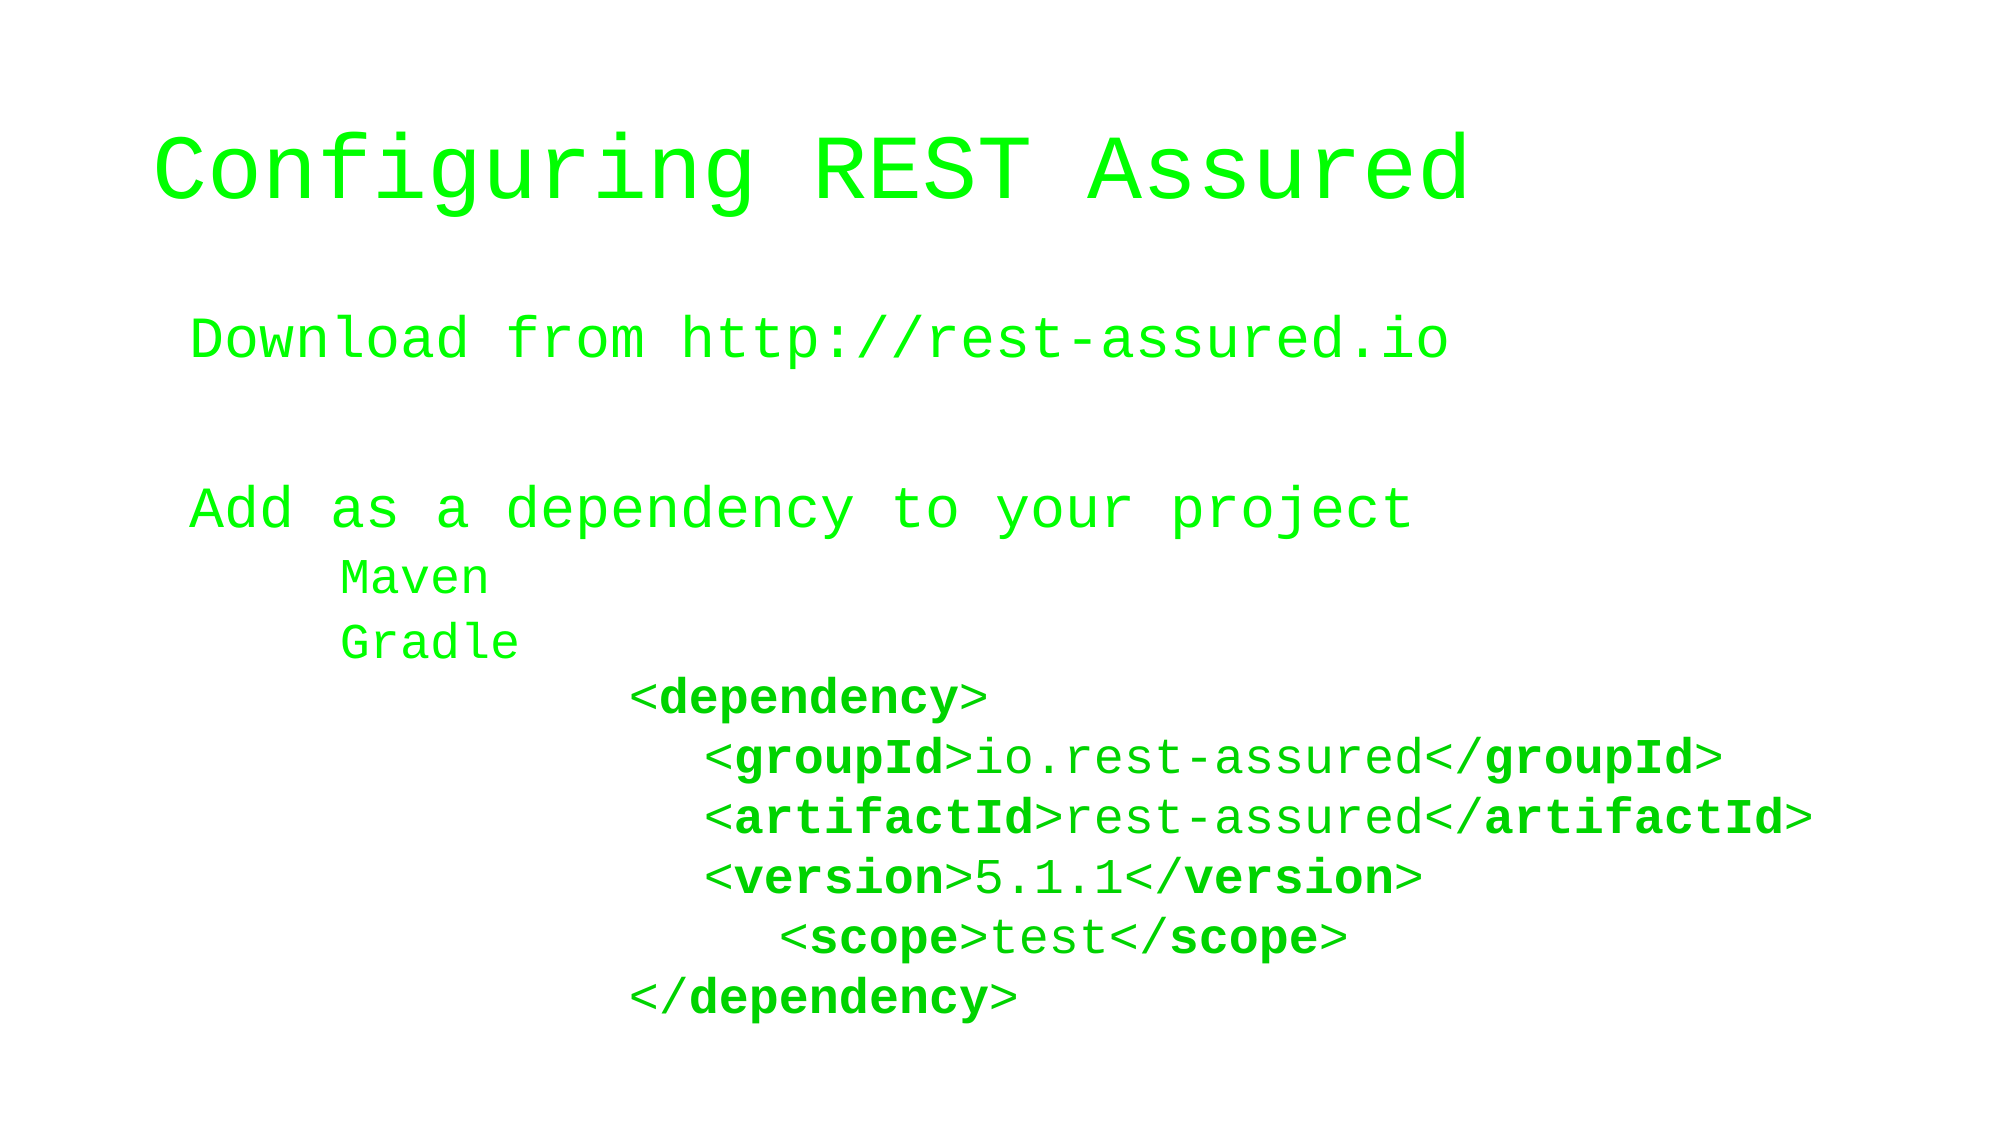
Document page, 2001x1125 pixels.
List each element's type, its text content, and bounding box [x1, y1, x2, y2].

text_box <dependency> <groupId>io.rest-assured</groupId> <artifactId>rest-assured</artifactId> <version>5.1.1</version> <scope>test</scope> </dependency> [613, 656, 1919, 1036]
title Configuring REST Assured [137, 59, 1863, 278]
list Download from http://rest-assured.io Add as a dependency to your project Maven Gradle [137, 299, 1863, 1014]
